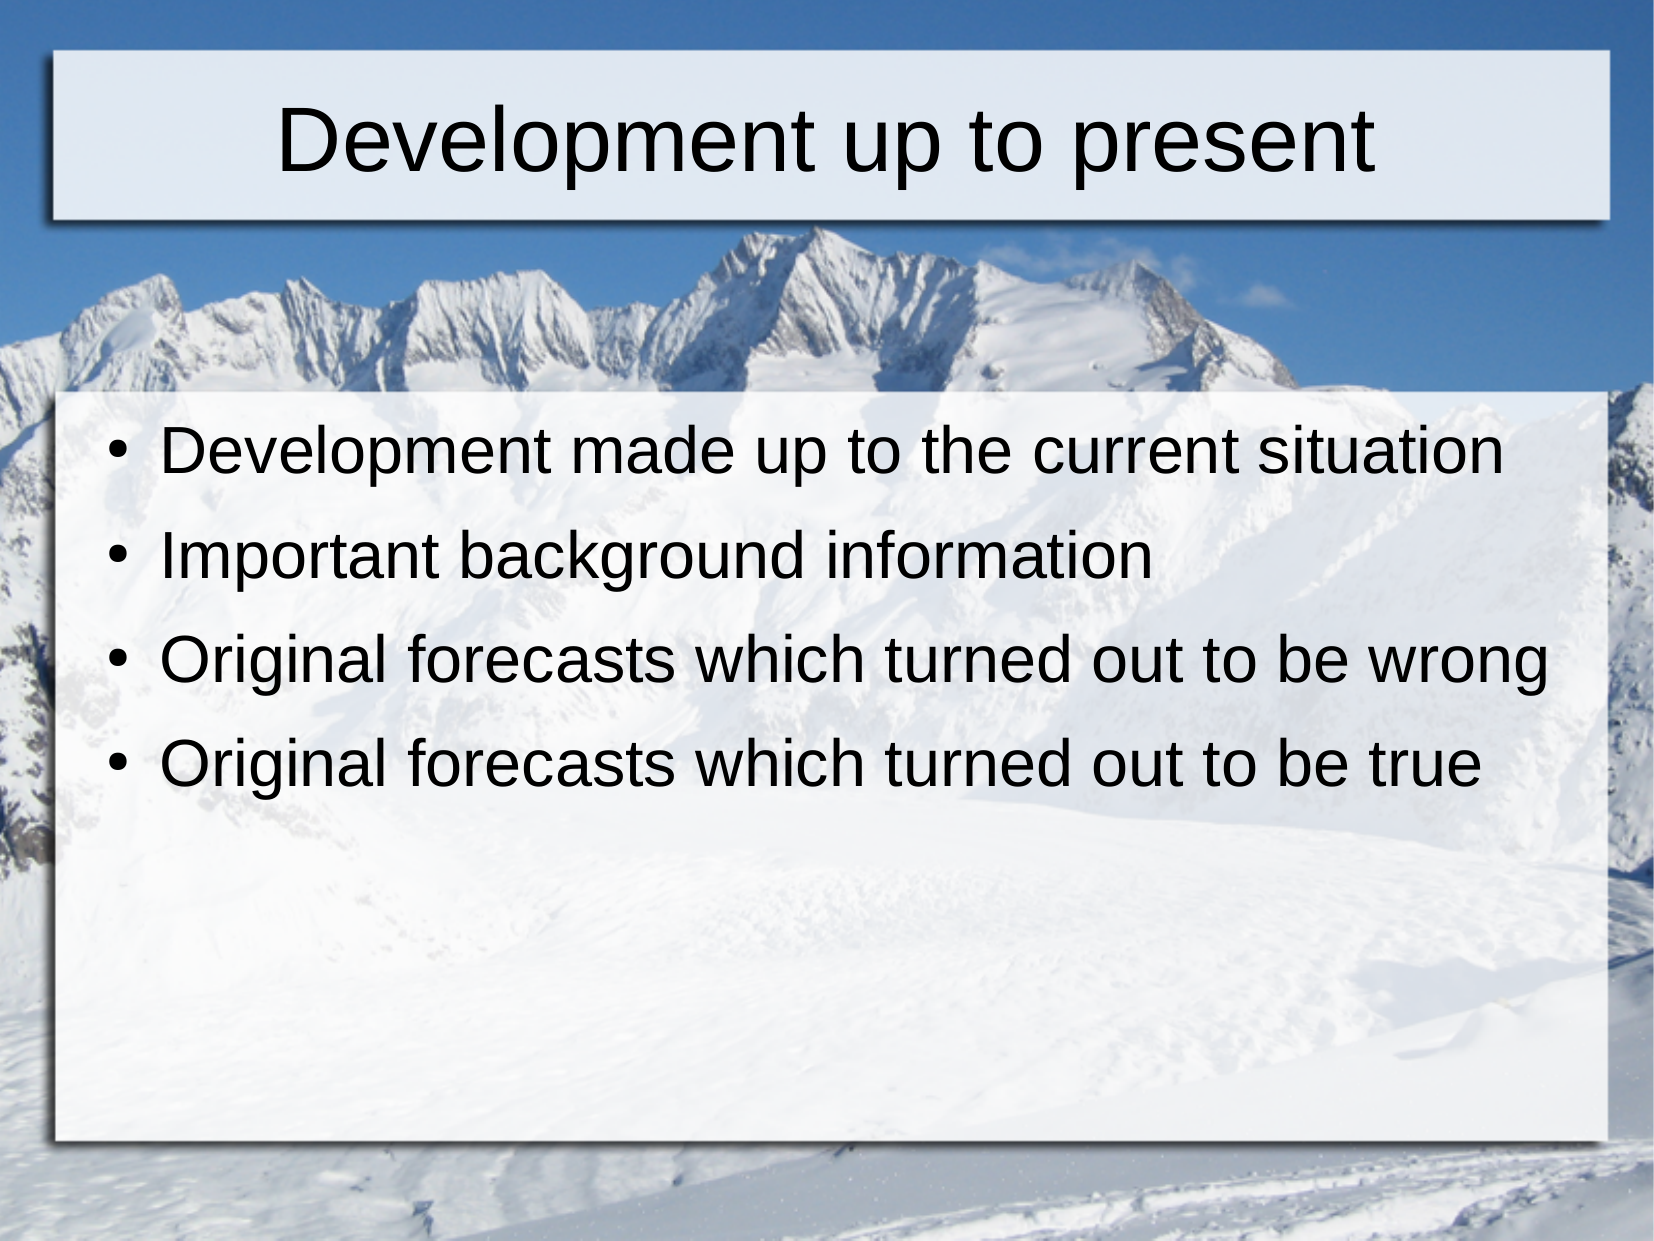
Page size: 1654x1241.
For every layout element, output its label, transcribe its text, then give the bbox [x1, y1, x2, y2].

list Development made up to the current situation Important background information Original forecasts which turned out to be wrong Original forecasts which turned out to be true [88, 413, 1571, 1232]
picture [0, 0, 1654, 1241]
title Development up to present [59, 61, 1595, 219]
